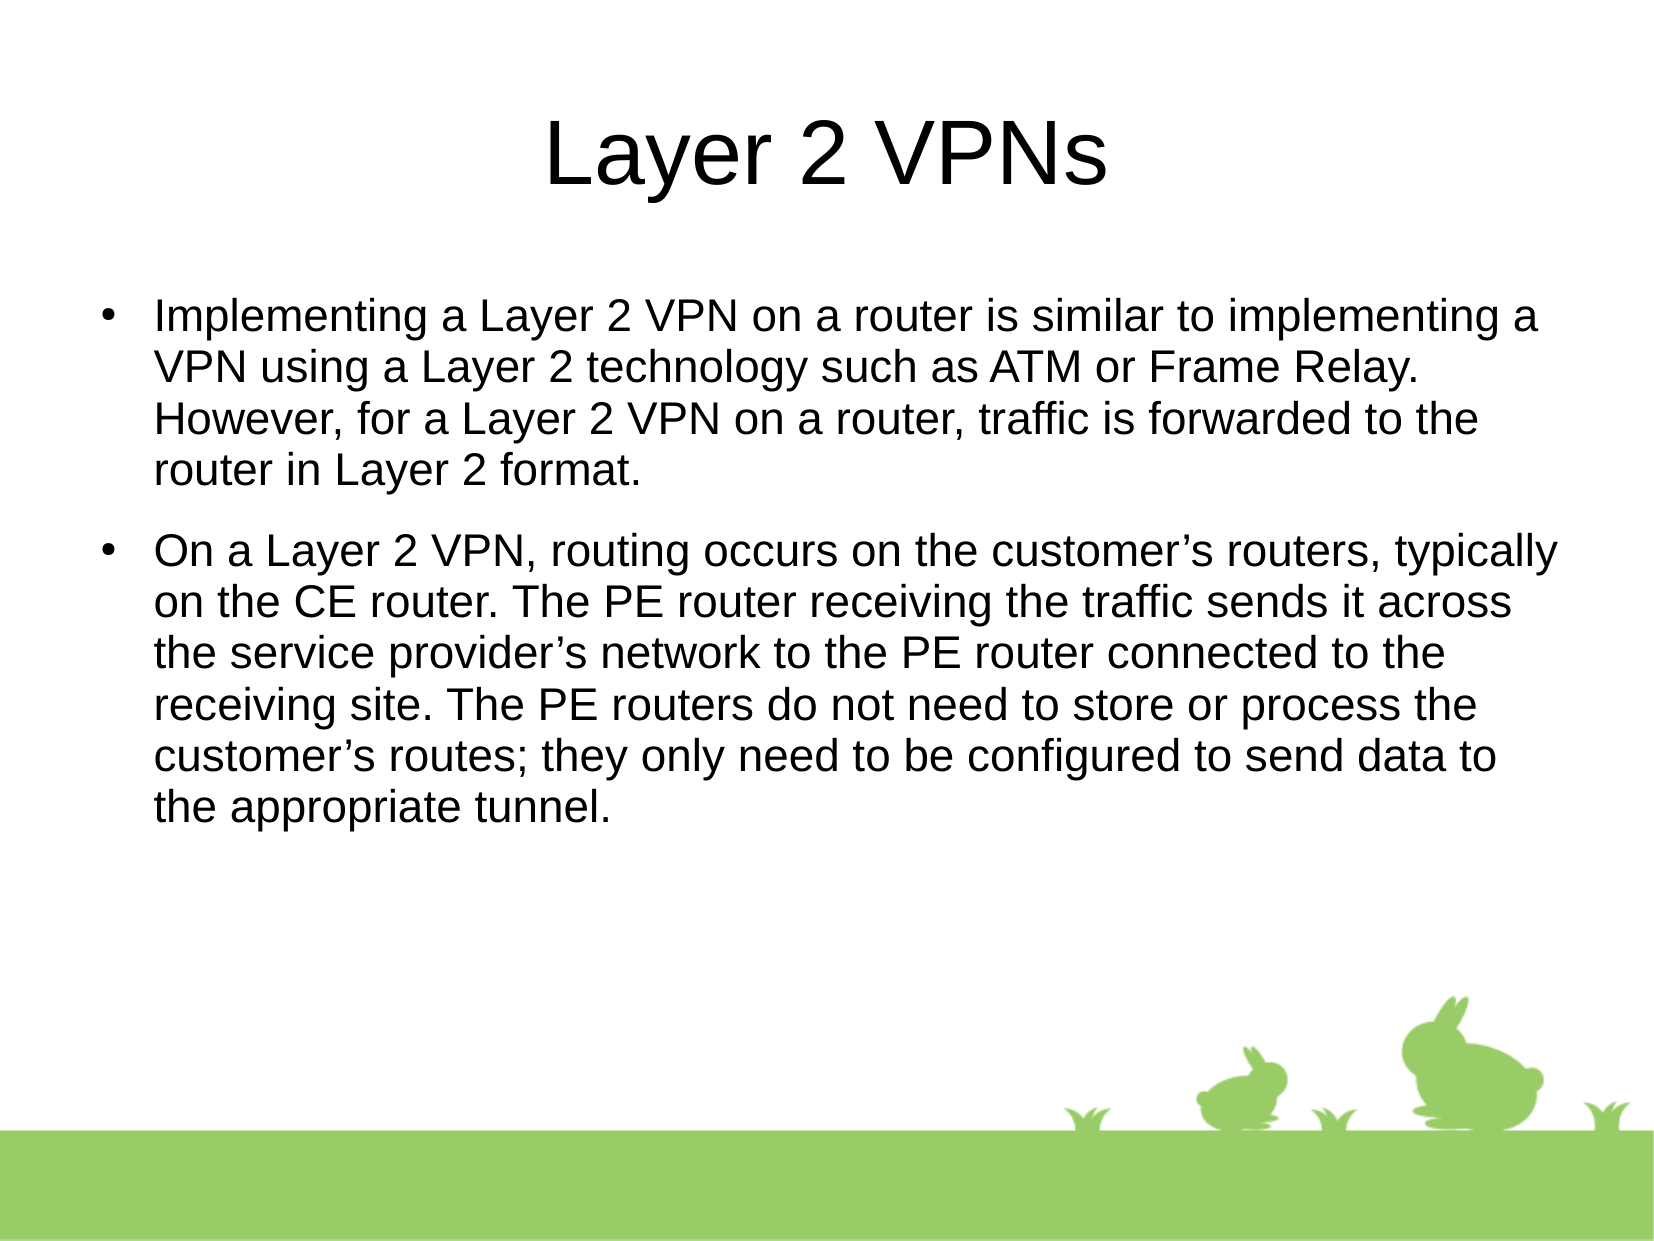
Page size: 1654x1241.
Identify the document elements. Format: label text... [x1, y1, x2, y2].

title Layer 2 VPNs [82, 49, 1571, 257]
list Implementing a Layer 2 VPN on a router is similar to implementing a VPN using a Layer 2 technology such as ATM or Frame Relay. However, for a Layer 2 VPN on a router, traffic is forwarded to the router in Layer 2 format. On a Layer 2 VPN, routing occurs on the customer’s routers, typically on the CE router. The PE router receiving the traffic sends it across the service provider’s network to the PE router connected to the receiving site. The PE routers do not need to store or process the customer’s routes; they only need to be configured to send data to the appropriate tunnel. [82, 290, 1571, 1010]
picture [0, 0, 1654, 1241]
